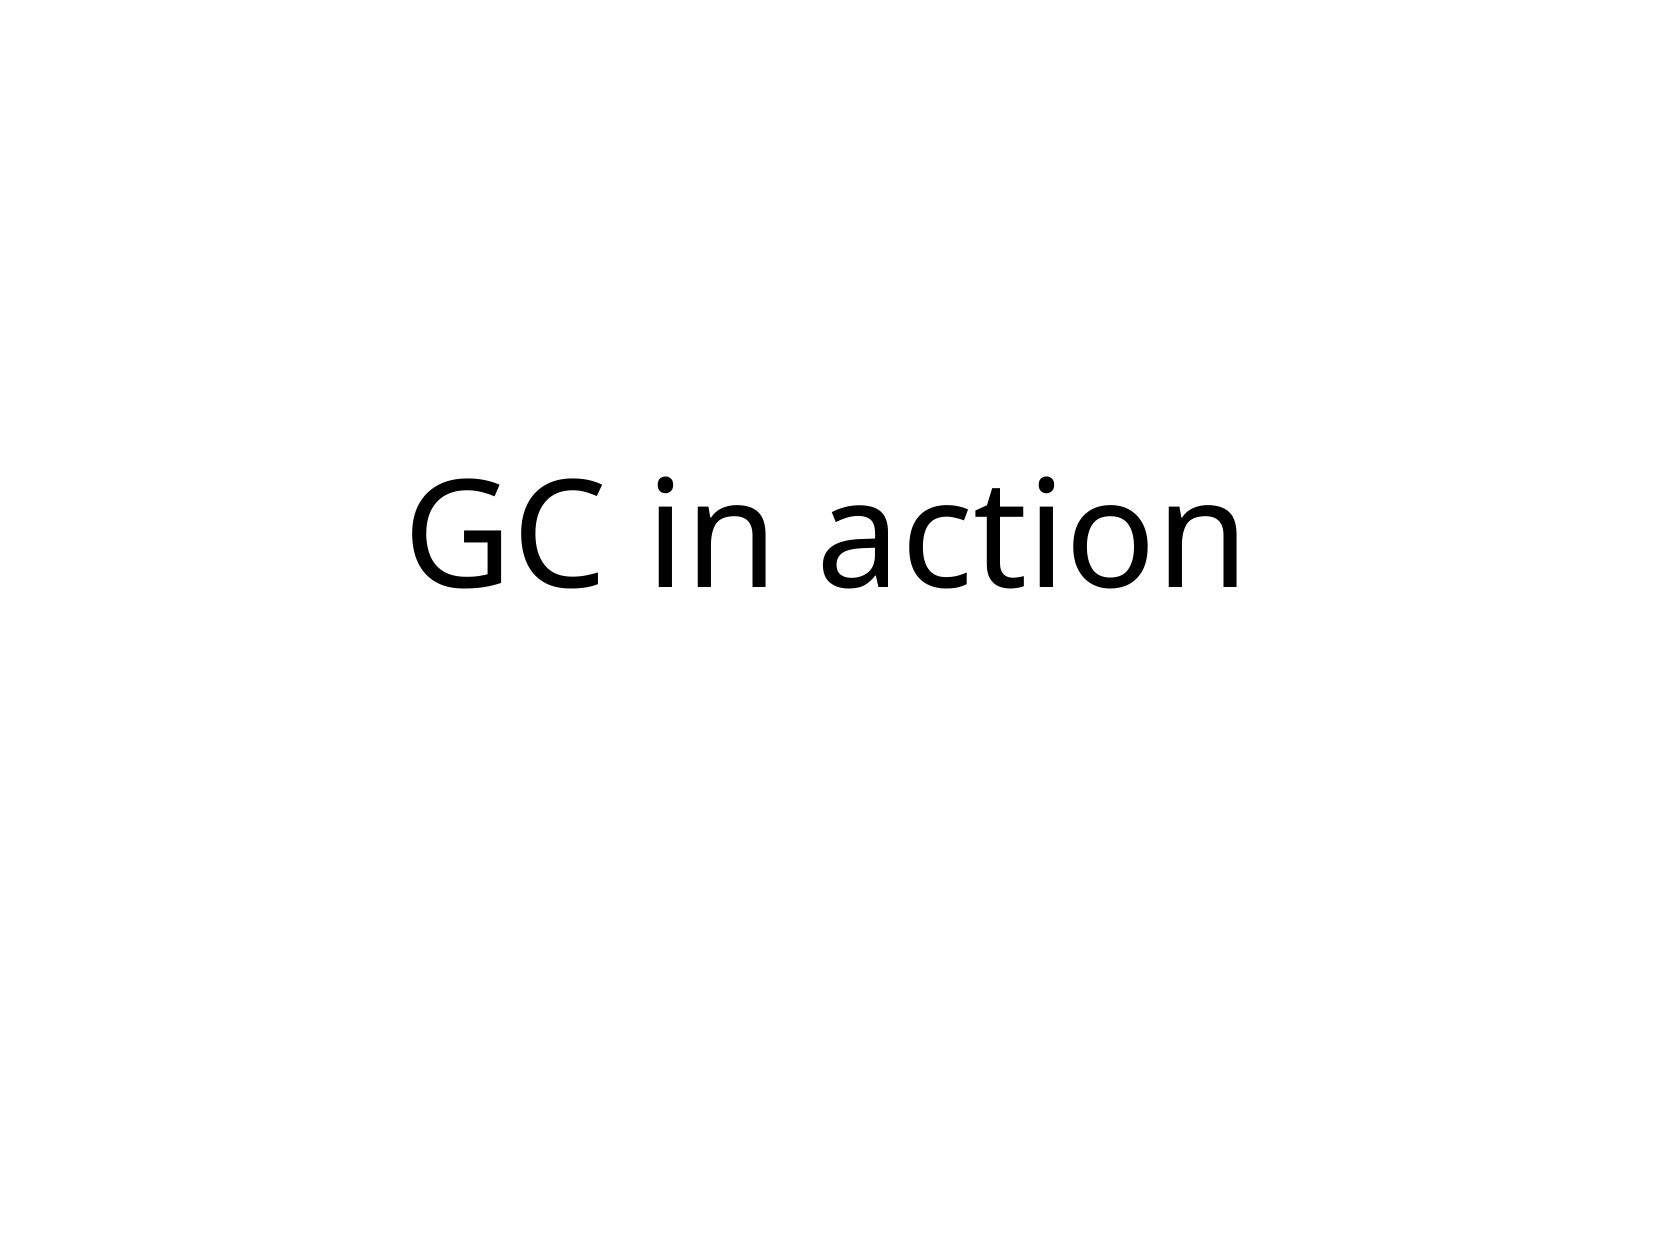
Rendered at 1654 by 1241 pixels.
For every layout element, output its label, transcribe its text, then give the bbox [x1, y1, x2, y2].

subtitle GC in action [82, 49, 1571, 1010]
